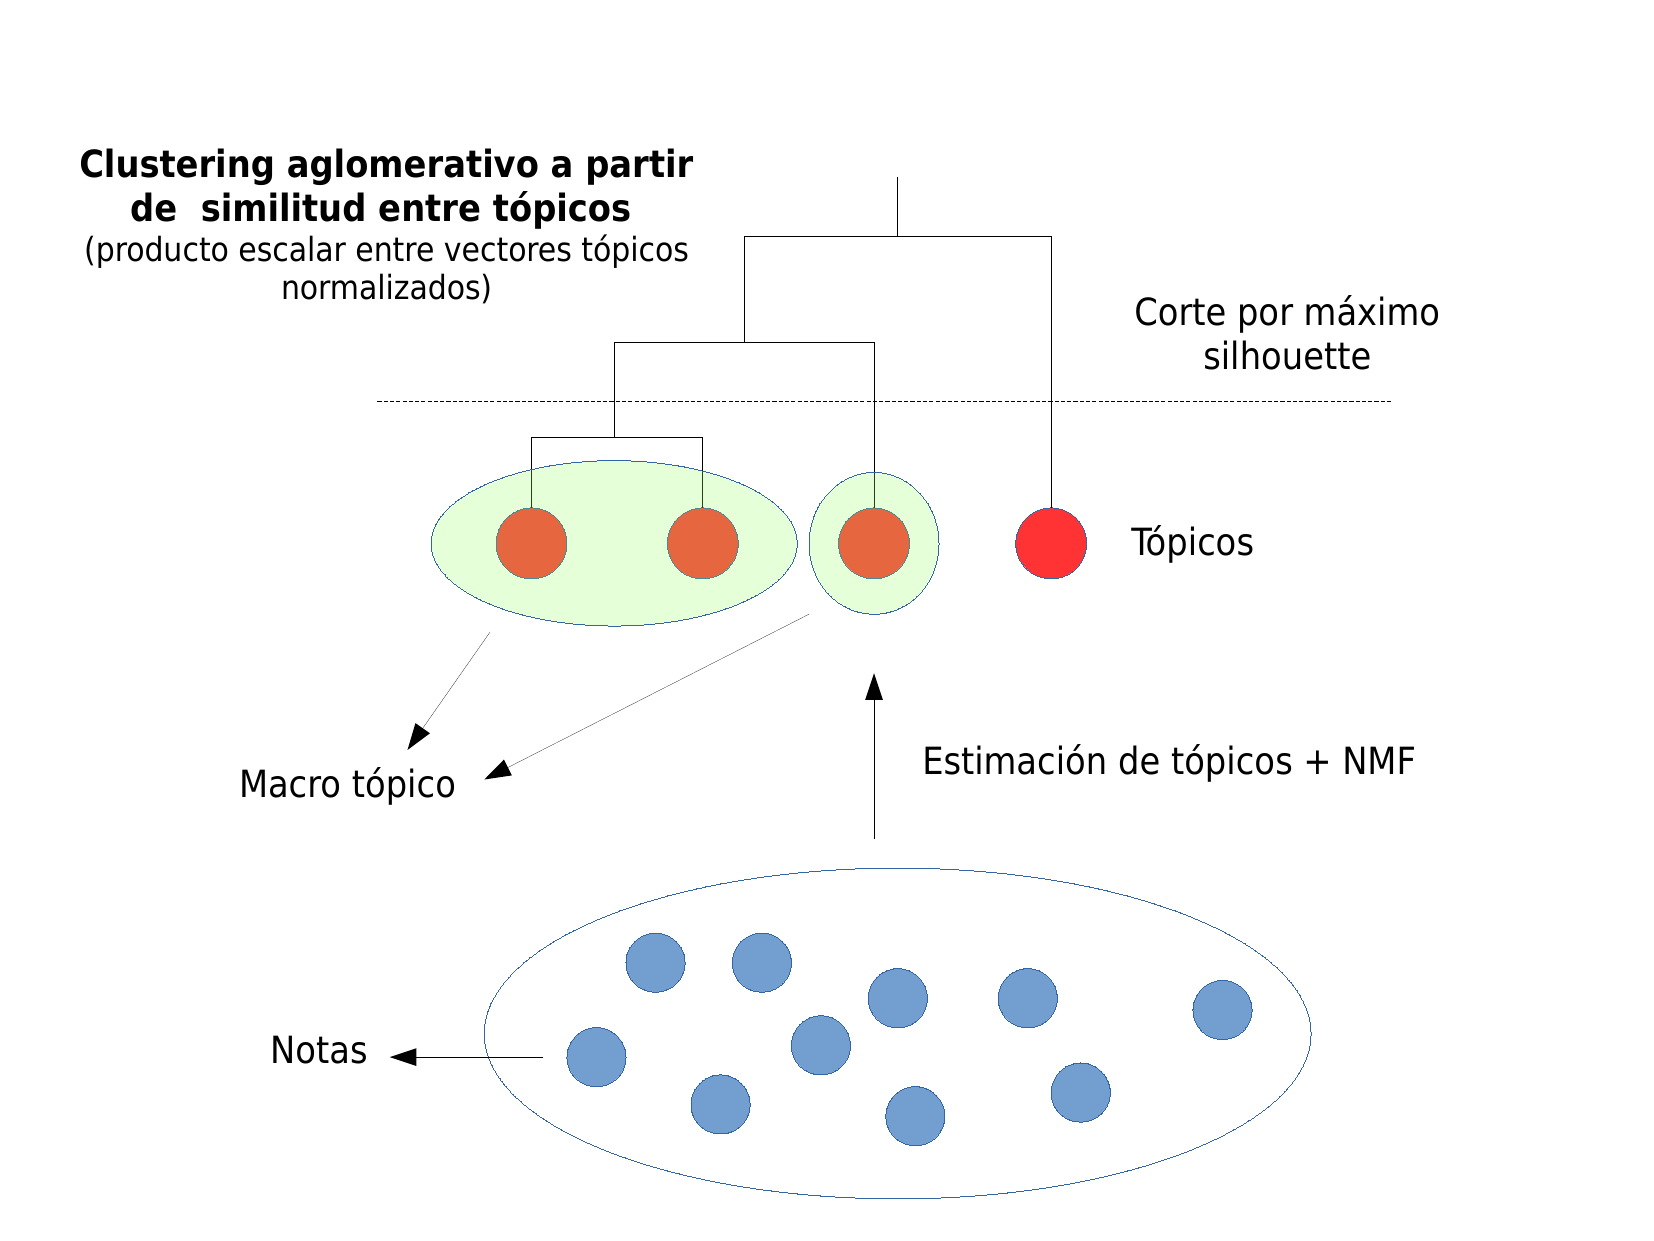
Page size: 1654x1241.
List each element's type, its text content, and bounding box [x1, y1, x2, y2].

text_box [998, 968, 1058, 1028]
text_box [691, 1074, 751, 1134]
text_box [431, 460, 798, 627]
text_box [566, 1027, 627, 1087]
text_box Notas [230, 1021, 408, 1081]
text_box [732, 933, 792, 993]
text_box [625, 933, 686, 993]
text_box Clustering aglomerativo a partir de similitud entre tópicos (producto escalar entre vectores tópicos normalizados) [47, 135, 727, 317]
text_box Macro tópico [224, 755, 473, 815]
text_box [885, 1086, 945, 1146]
text_box [1192, 980, 1253, 1040]
text_box Corte por máximo silhouette [1080, 283, 1495, 387]
text_box [1051, 1062, 1111, 1123]
text_box Estimación de tópicos + NMF [874, 732, 1465, 792]
text_box [809, 472, 940, 615]
text_box [868, 968, 928, 1028]
text_box Tópicos [1092, 513, 1294, 573]
text_box [1015, 507, 1087, 579]
text_box [791, 1015, 851, 1075]
